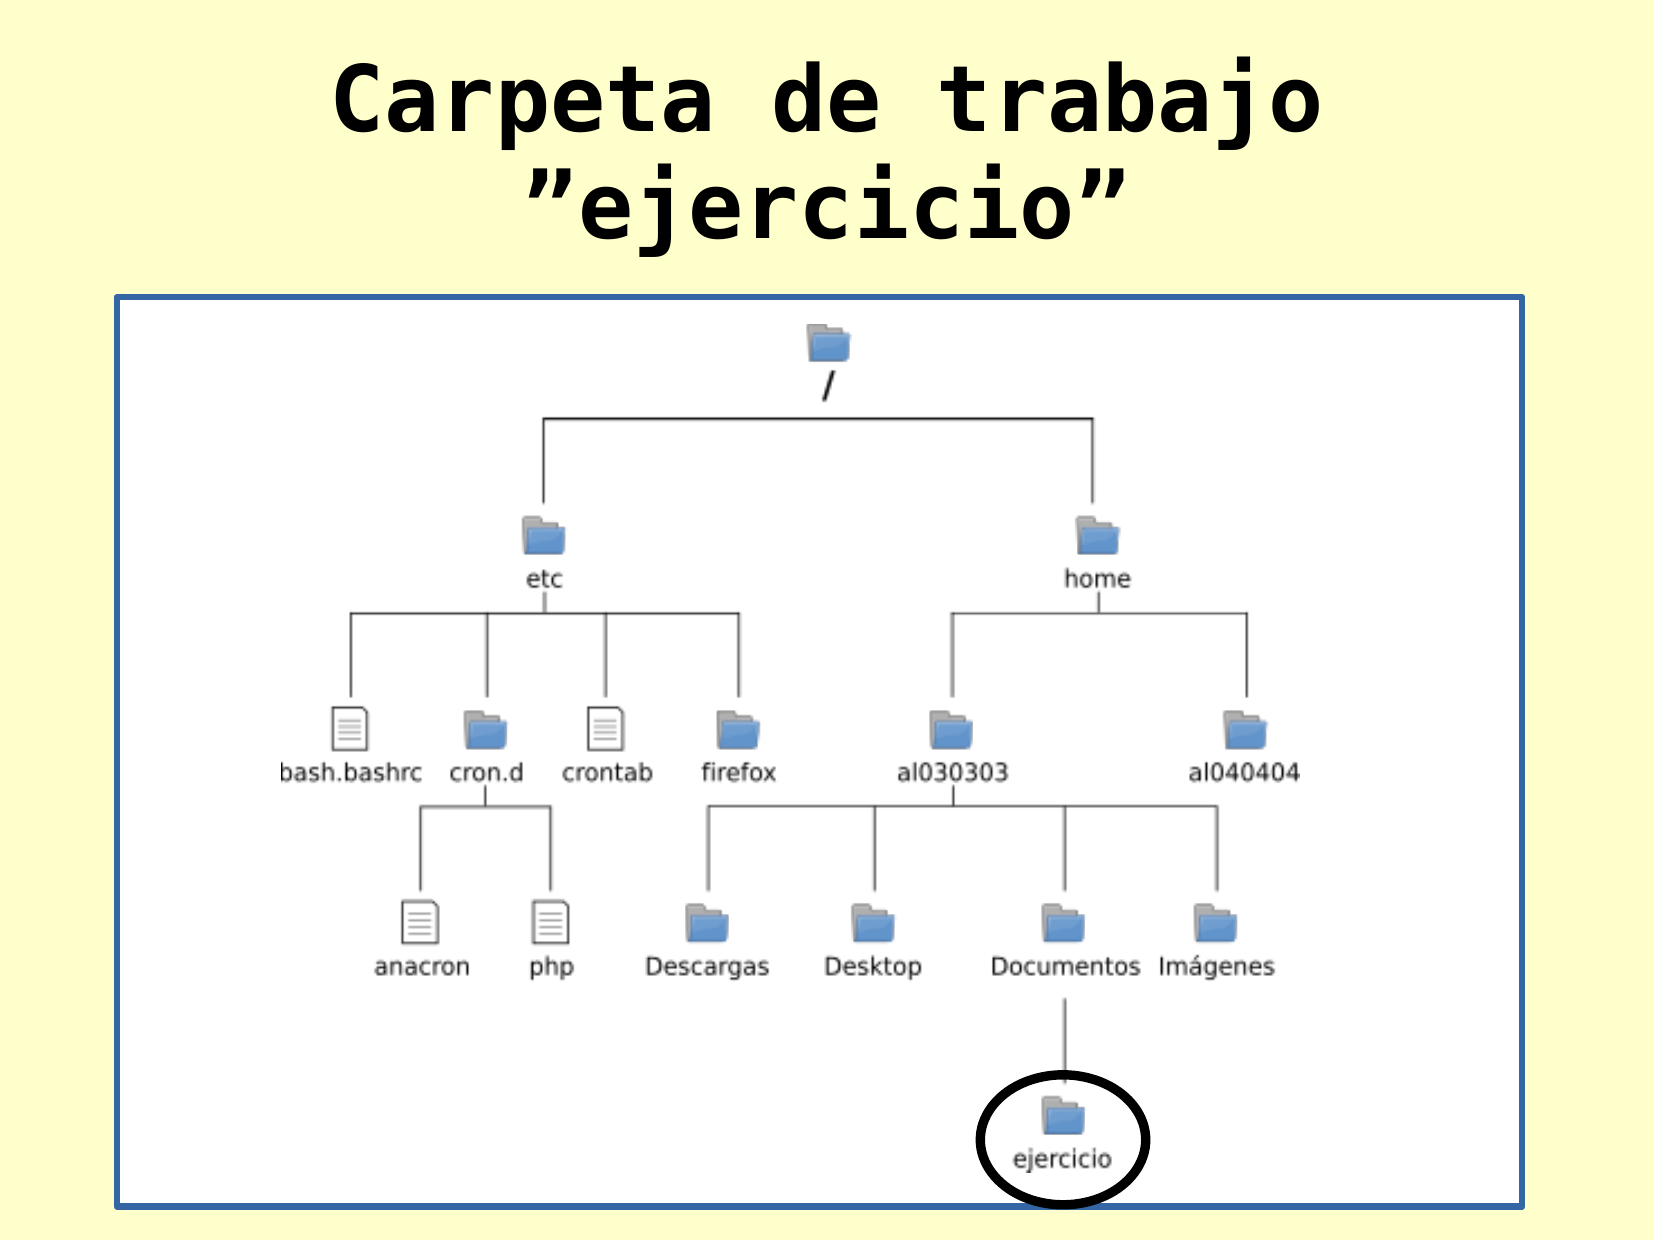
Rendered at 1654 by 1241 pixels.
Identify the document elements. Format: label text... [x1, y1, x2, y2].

text_box [116, 297, 1523, 1207]
picture [281, 324, 1300, 1173]
text_box [999, 1173, 1127, 1200]
picture [986, 1080, 1140, 1173]
title Carpeta de trabajo ”ejercicio” [82, 45, 1571, 261]
